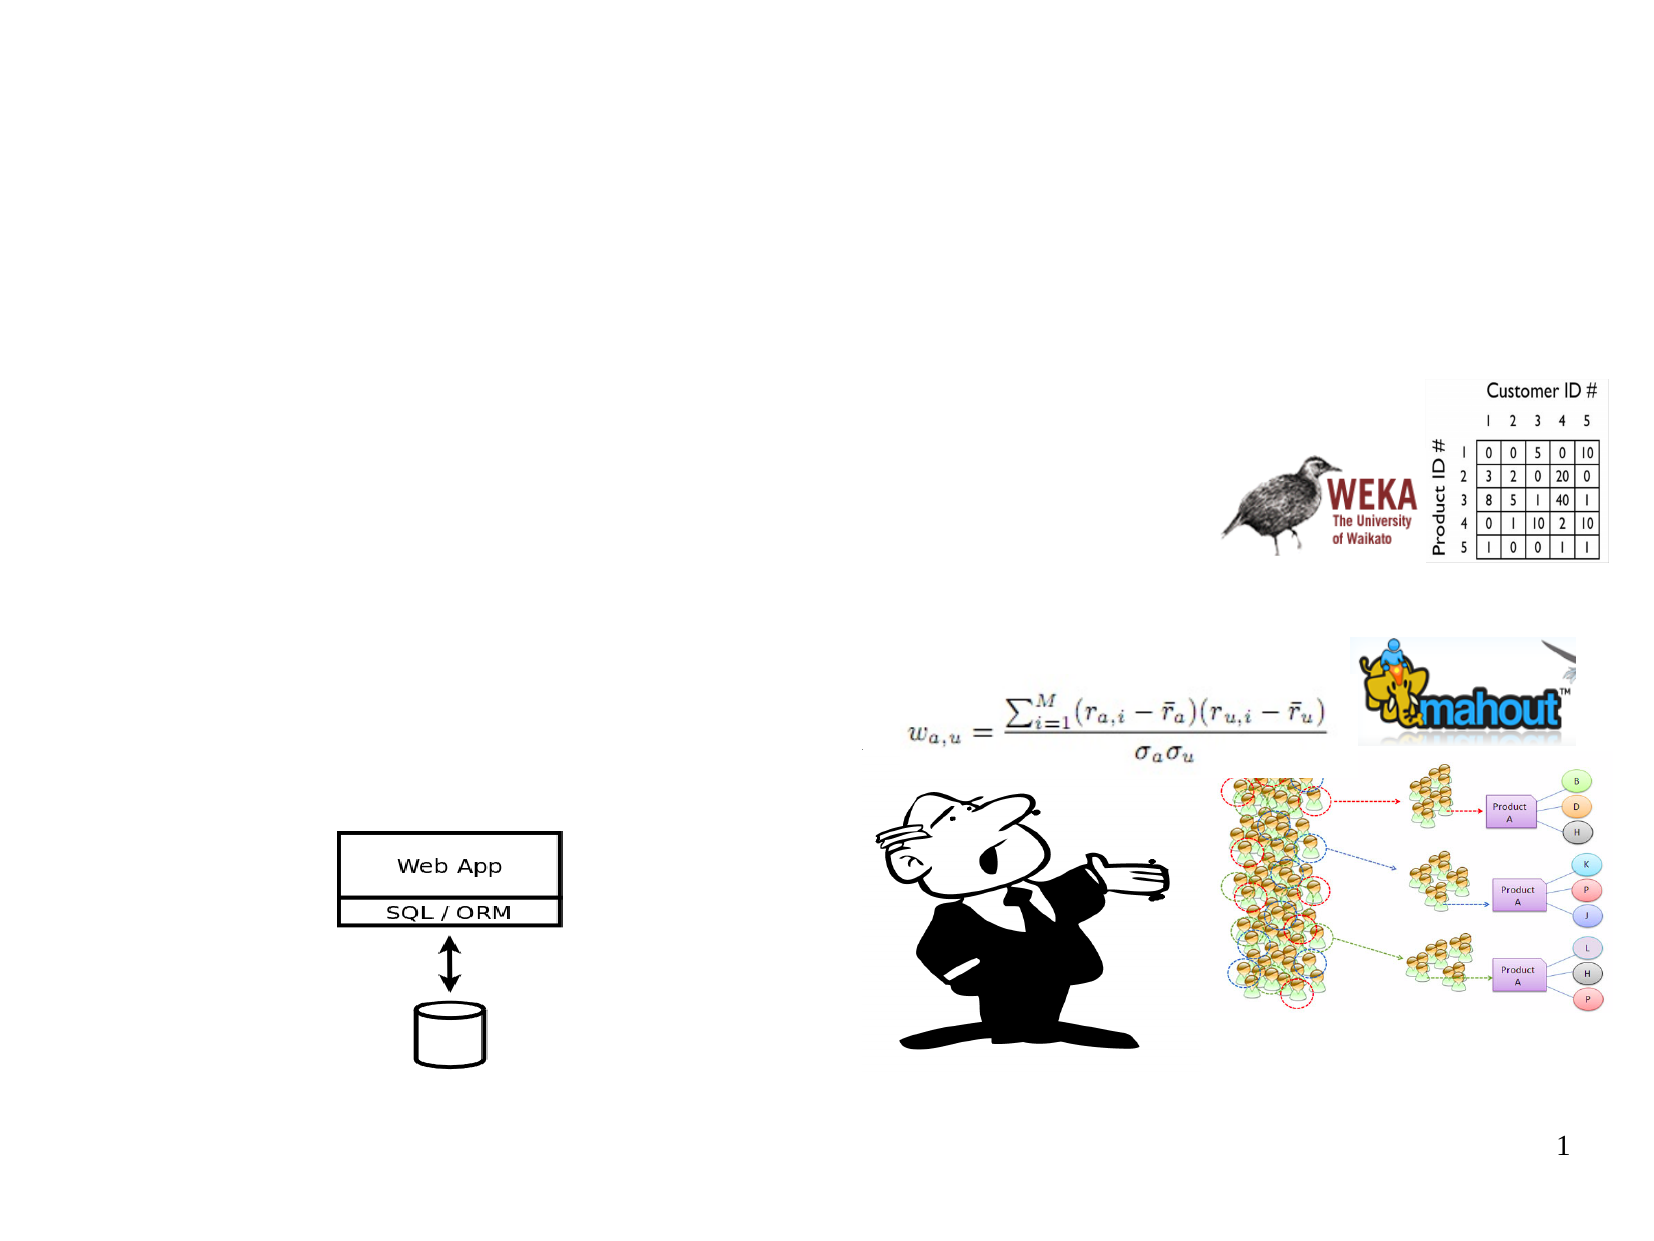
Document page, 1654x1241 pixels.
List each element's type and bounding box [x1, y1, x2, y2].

picture [1207, 379, 1609, 563]
picture [862, 637, 1613, 1072]
picture [337, 831, 563, 1088]
